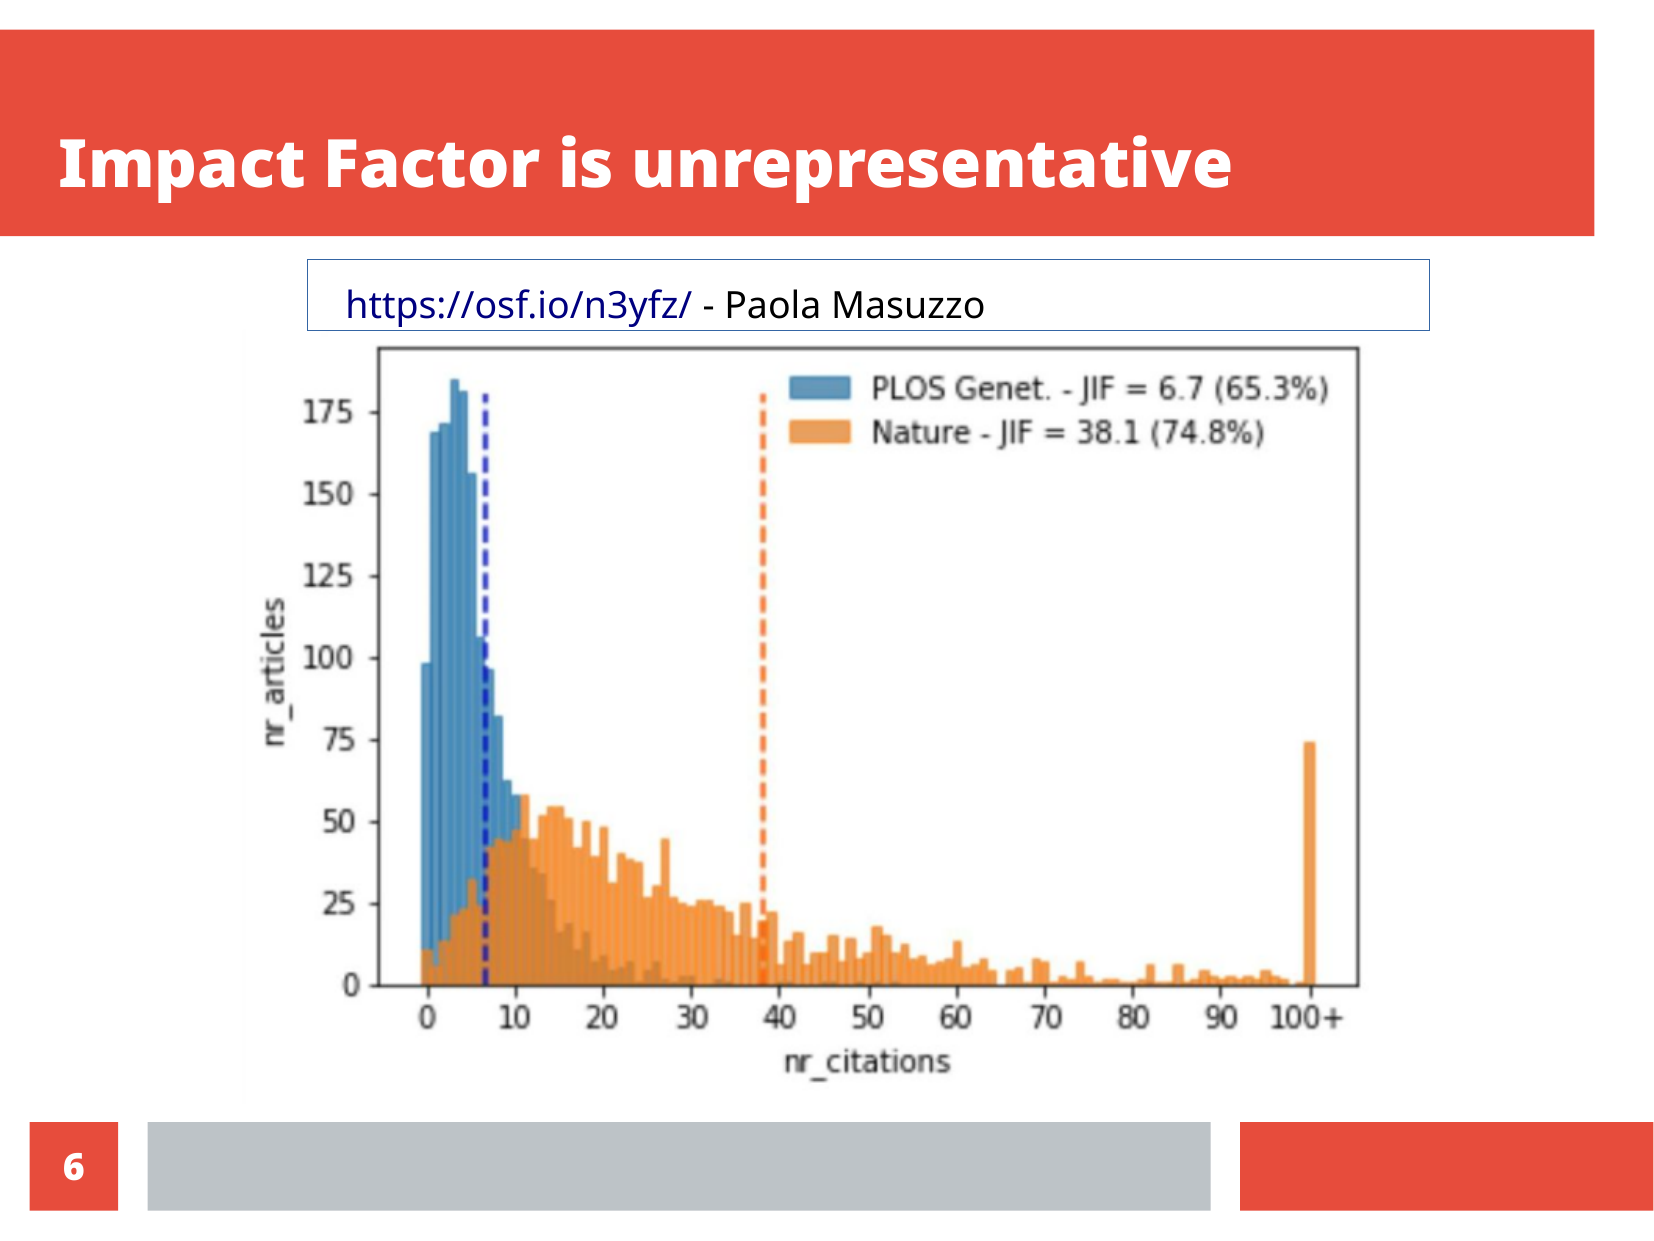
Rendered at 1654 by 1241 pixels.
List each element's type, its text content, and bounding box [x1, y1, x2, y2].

title Impact Factor is unrepresentative [59, 59, 1595, 207]
picture [224, 239, 1408, 1111]
text_box https://osf.io/n3yfz/ - Paola Masuzzo [330, 271, 1408, 331]
text_box [307, 259, 1430, 331]
